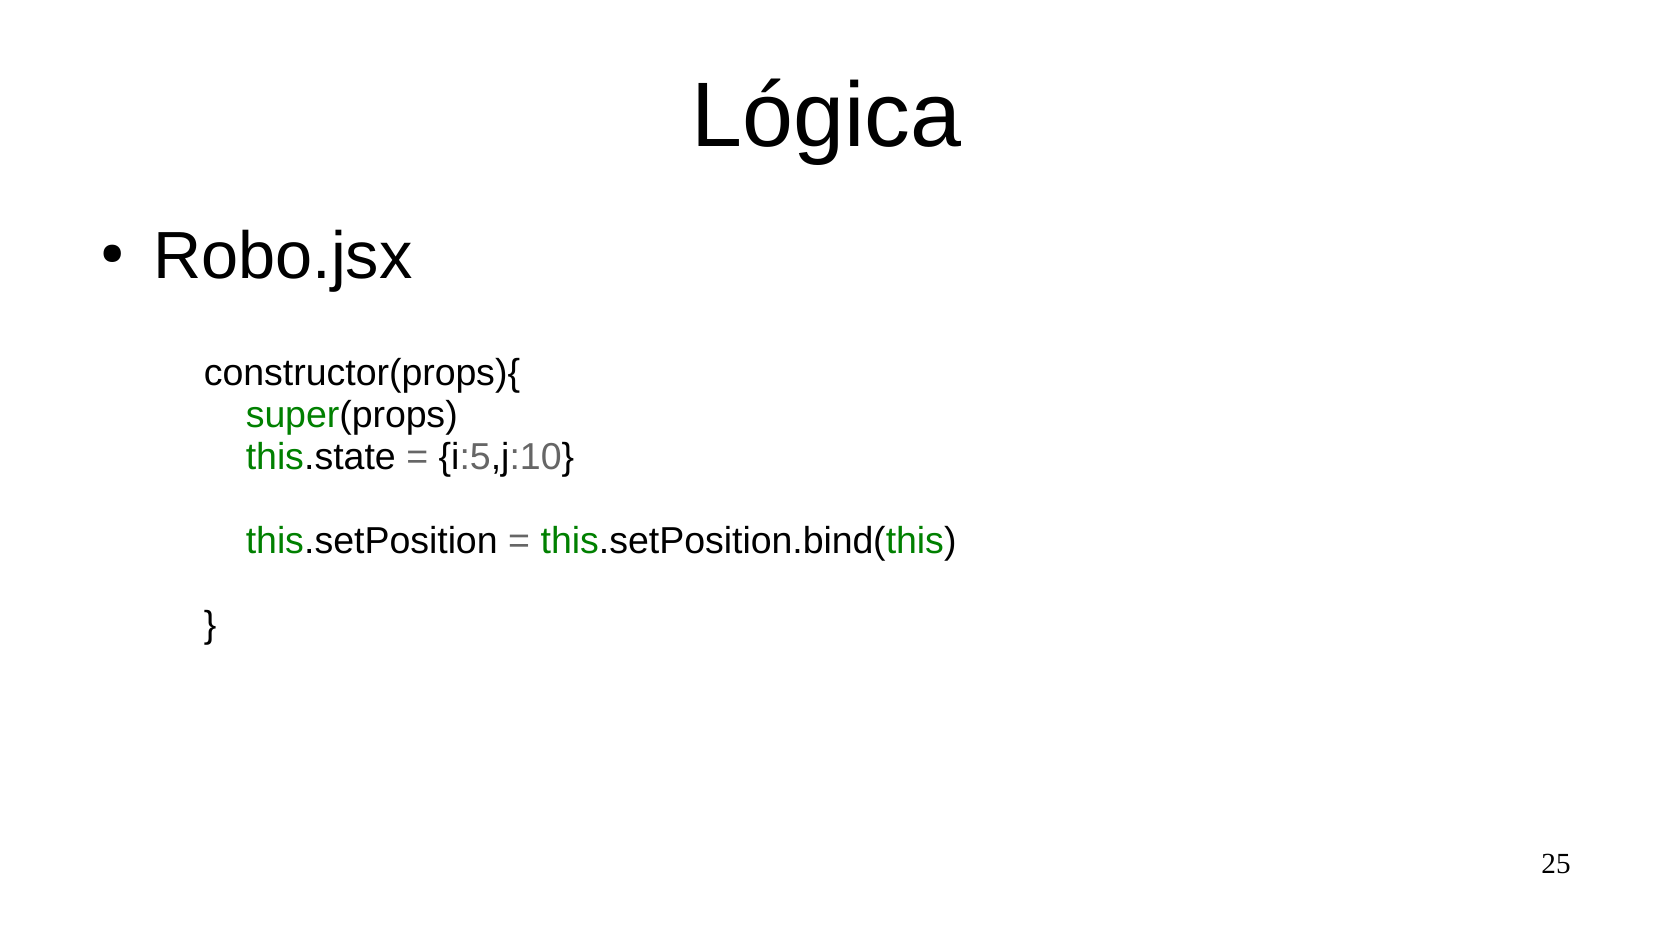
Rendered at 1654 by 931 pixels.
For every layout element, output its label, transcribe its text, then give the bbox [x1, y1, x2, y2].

list Robo.jsx [82, 217, 1571, 758]
title Lógica [82, 37, 1571, 193]
text_box constructor(props){ super(props) this.state = {i:5,j:10} this.setPosition = this.setPosition.bind(this) } [147, 344, 1087, 653]
